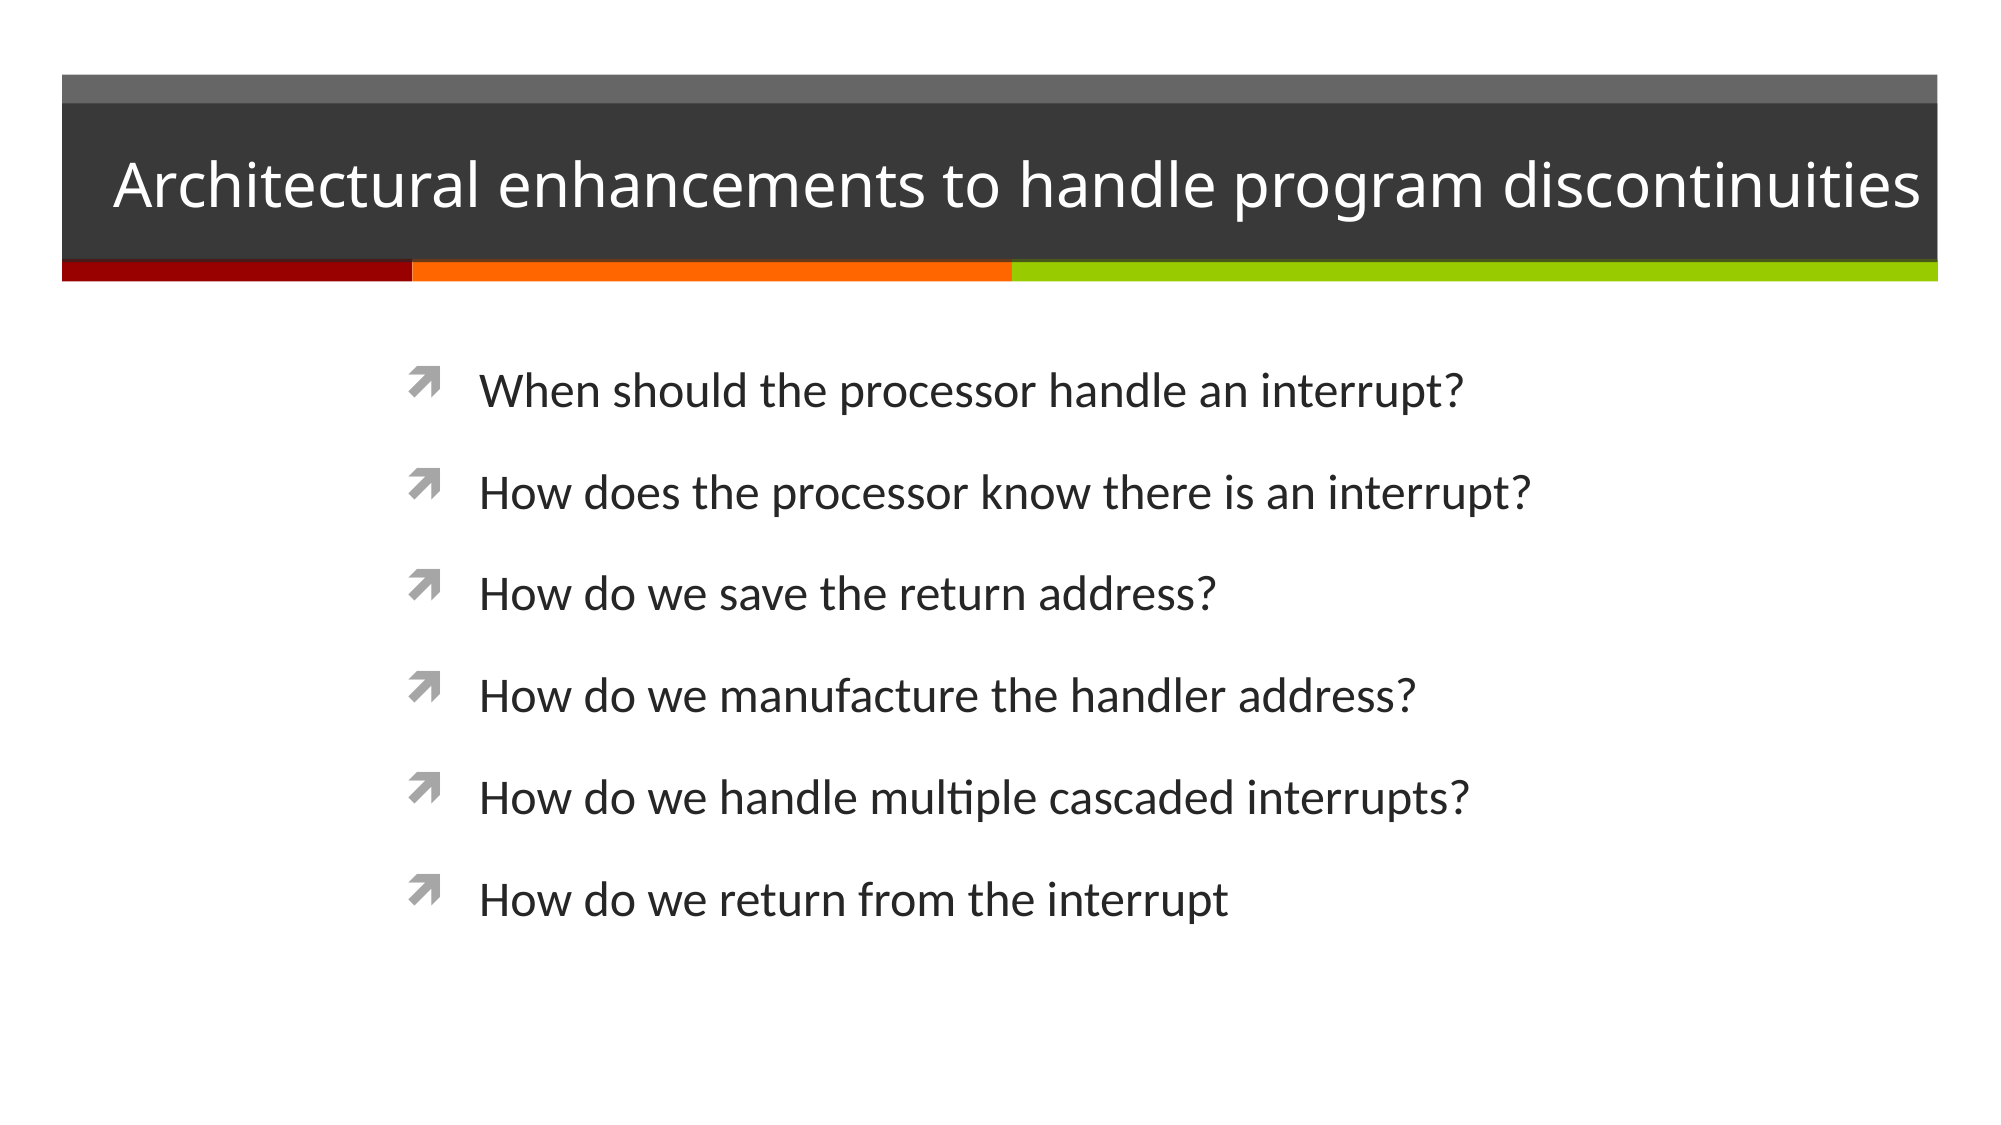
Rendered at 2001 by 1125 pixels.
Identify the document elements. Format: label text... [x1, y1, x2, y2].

list When should the processor handle an interrupt? How does the processor know there is an interrupt? How do we save the return address? How do we manufacture the handler address? How do we handle multiple cascaded interrupts? How do we return from the interrupt [389, 350, 1938, 1005]
title Architectural enhancements to handle program discontinuities [62, 103, 1938, 263]
